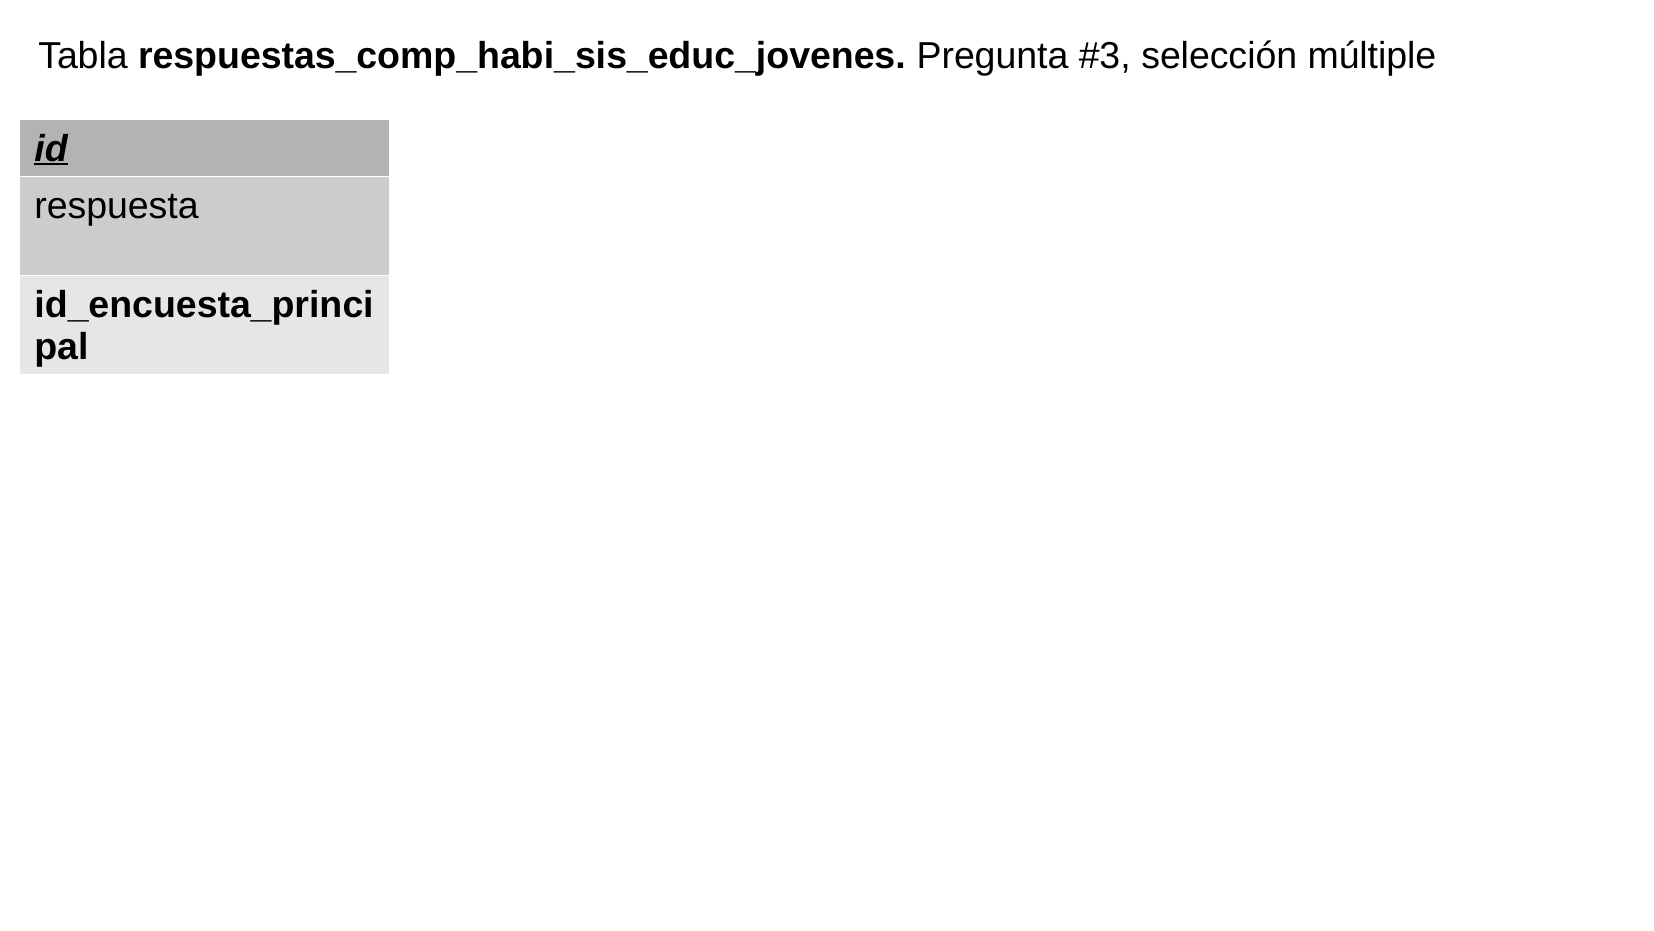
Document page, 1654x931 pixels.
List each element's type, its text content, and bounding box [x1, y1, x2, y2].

table_header id [20, 120, 389, 176]
table_cell respuesta [20, 177, 389, 275]
text_box Tabla respuestas_comp_habi_sis_educ_jovenes. Pregunta #3, selección múltiple [23, 23, 1630, 123]
table_cell id_encuesta_principal [20, 276, 389, 374]
